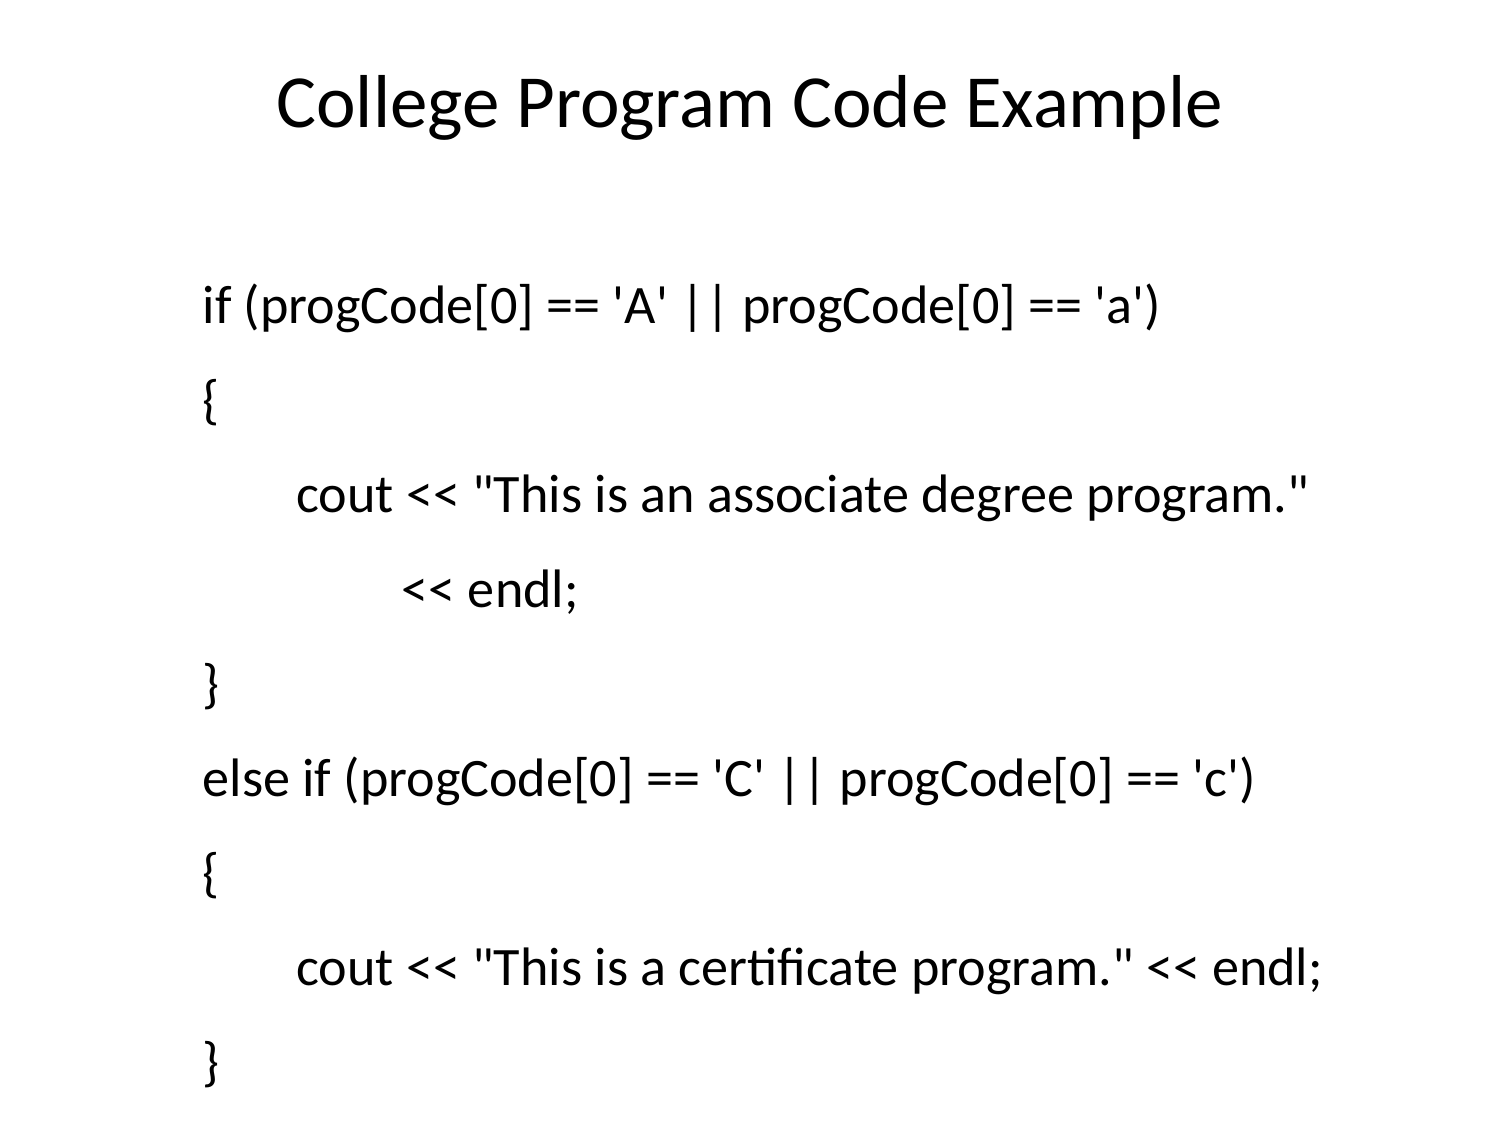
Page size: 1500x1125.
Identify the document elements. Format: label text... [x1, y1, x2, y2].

list if (progCode[0] == 'A' || progCode[0] == 'a') { cout << "This is an associate degree program." << endl; } else if (progCode[0] == 'C' || progCode[0] == 'c') { cout << "This is a certificate program." << endl; } [75, 262, 1425, 1005]
title College Program Code Example [75, 45, 1425, 233]
